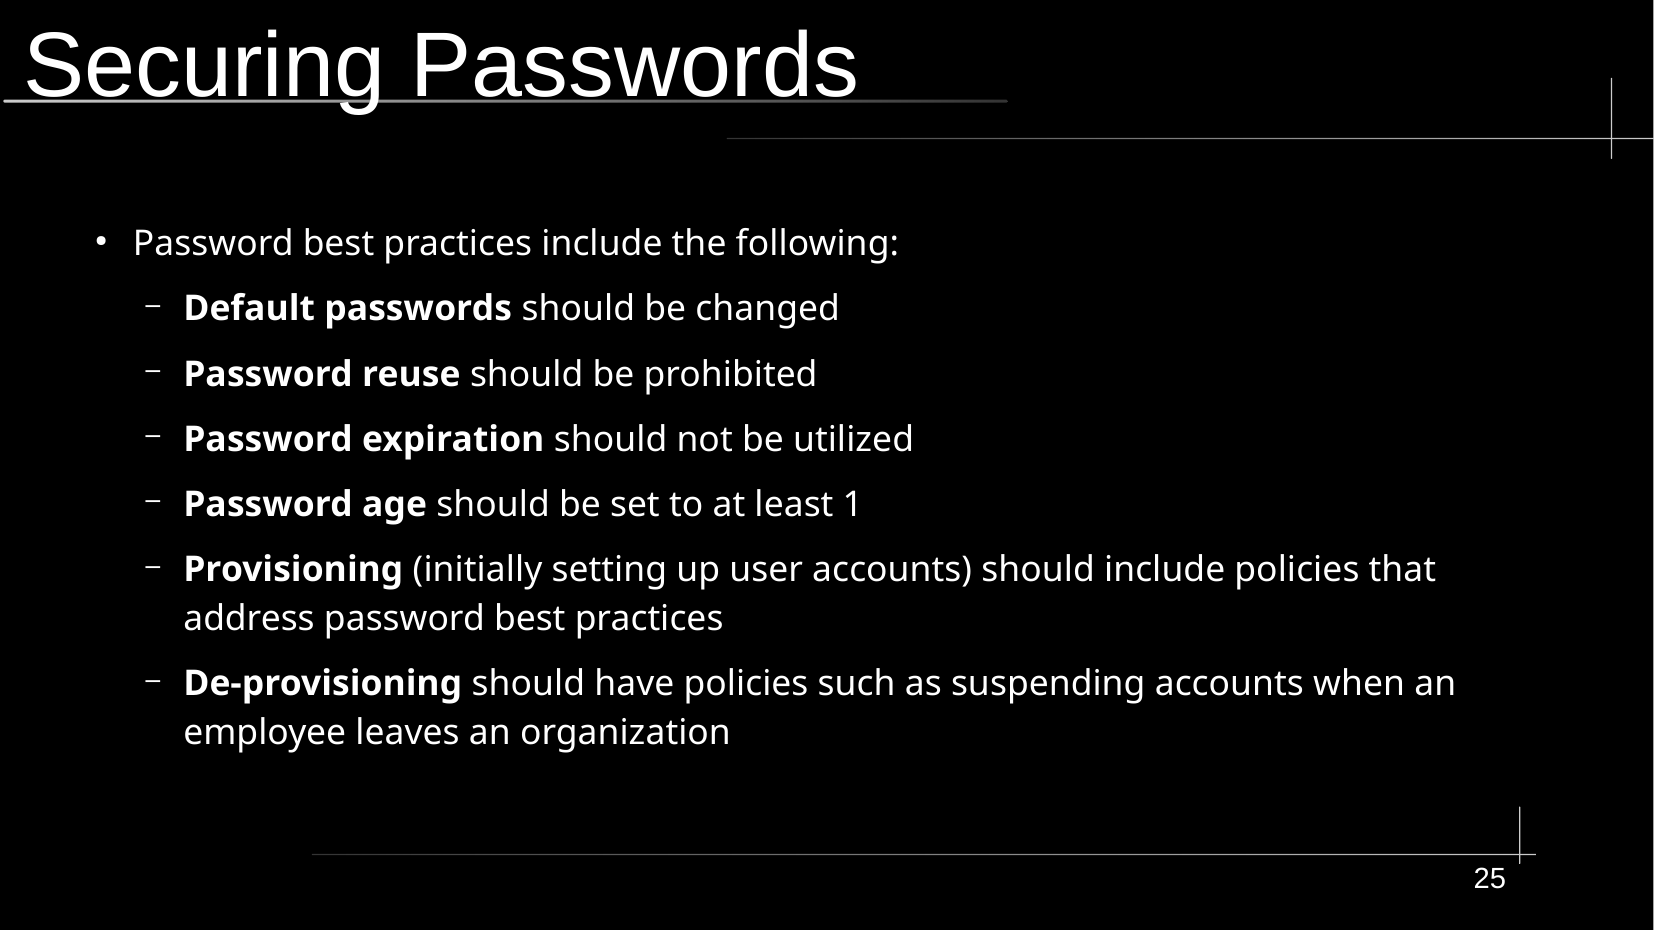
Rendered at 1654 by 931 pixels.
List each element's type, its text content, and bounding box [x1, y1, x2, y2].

list Password best practices include the following: Default passwords should be changed Password reuse should be prohibited Password expiration should not be utilized Password age should be set to at least 1 Provisioning (initially setting up user accounts) should include policies that address password best practices De-provisioning should have policies such as suspending accounts when an employee leaves an organization [82, 217, 1571, 758]
title Securing Passwords [23, 11, 1589, 119]
